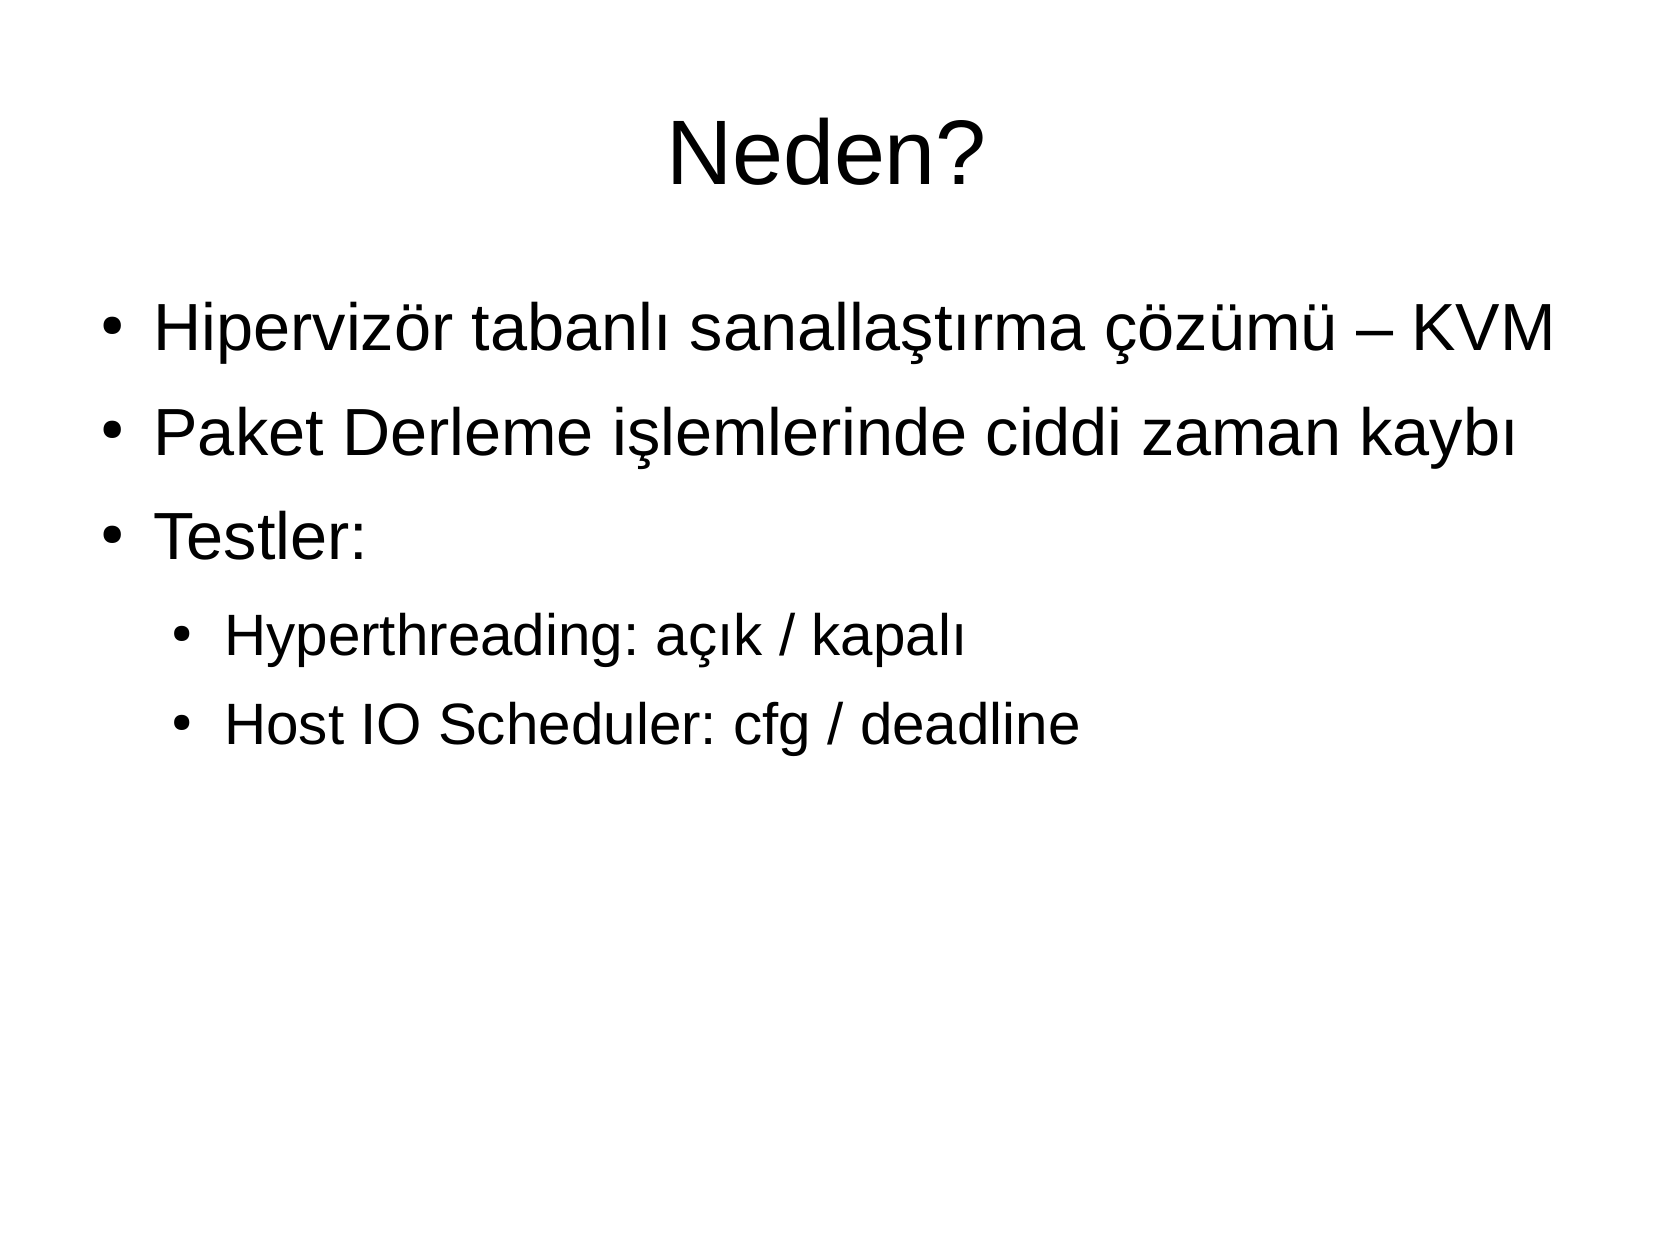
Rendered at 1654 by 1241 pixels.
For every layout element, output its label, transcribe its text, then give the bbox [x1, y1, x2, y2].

title Neden? [82, 56, 1571, 250]
list Hipervizör tabanlı sanallaştırma çözümü – KVM Paket Derleme işlemlerinde ciddi zaman kaybı Testler: Hyperthreading: açık / kapalı Host IO Scheduler: cfg / deadline [82, 290, 1571, 1109]
